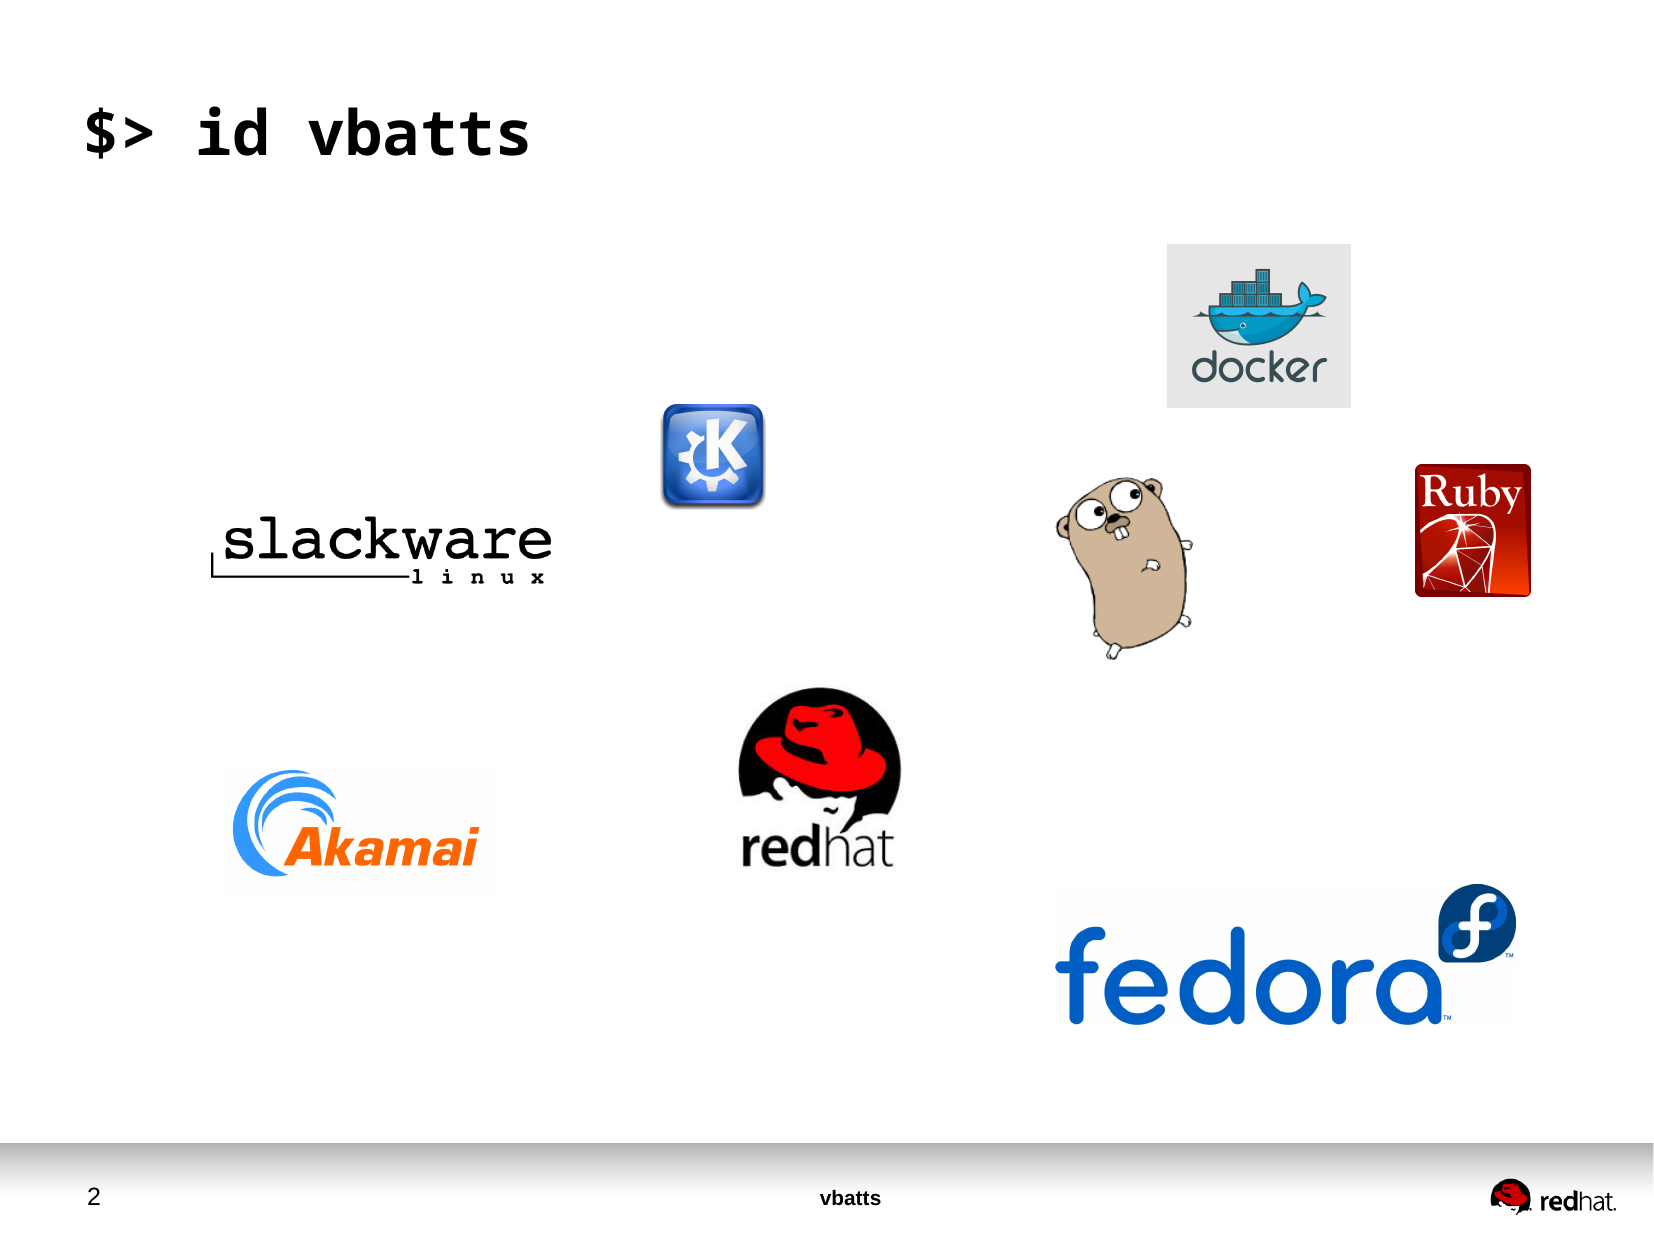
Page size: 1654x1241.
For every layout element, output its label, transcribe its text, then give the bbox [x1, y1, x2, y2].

picture [660, 404, 766, 511]
picture [1035, 477, 1216, 661]
picture [1055, 884, 1516, 1025]
picture [0, 1143, 1654, 1241]
picture [735, 685, 903, 871]
picture [195, 504, 577, 601]
title $> id vbatts [82, 37, 1571, 226]
picture [1415, 464, 1531, 597]
picture [1167, 244, 1351, 408]
picture [225, 764, 499, 895]
